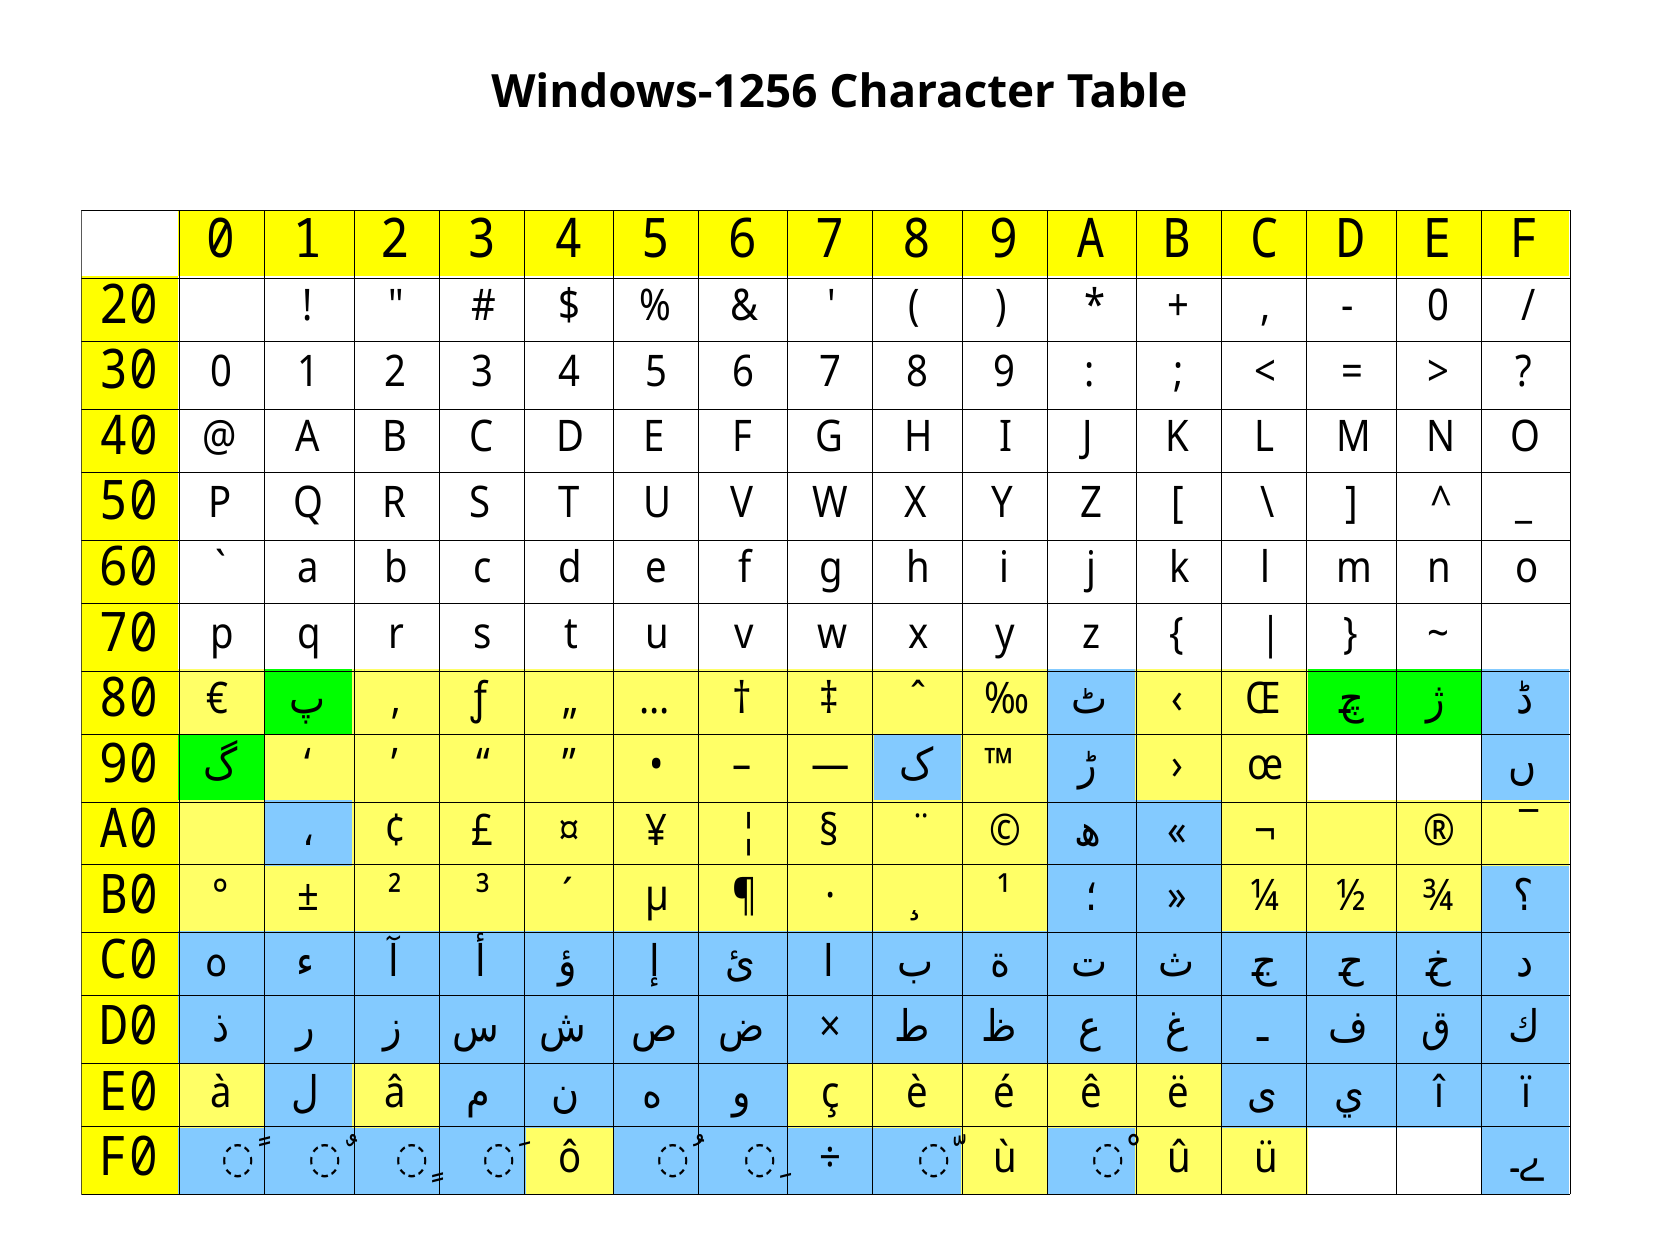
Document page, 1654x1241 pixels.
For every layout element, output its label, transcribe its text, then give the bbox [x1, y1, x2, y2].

text_box Windows-1256 Character Table [476, 51, 1173, 149]
chart [81, 210, 1576, 1201]
